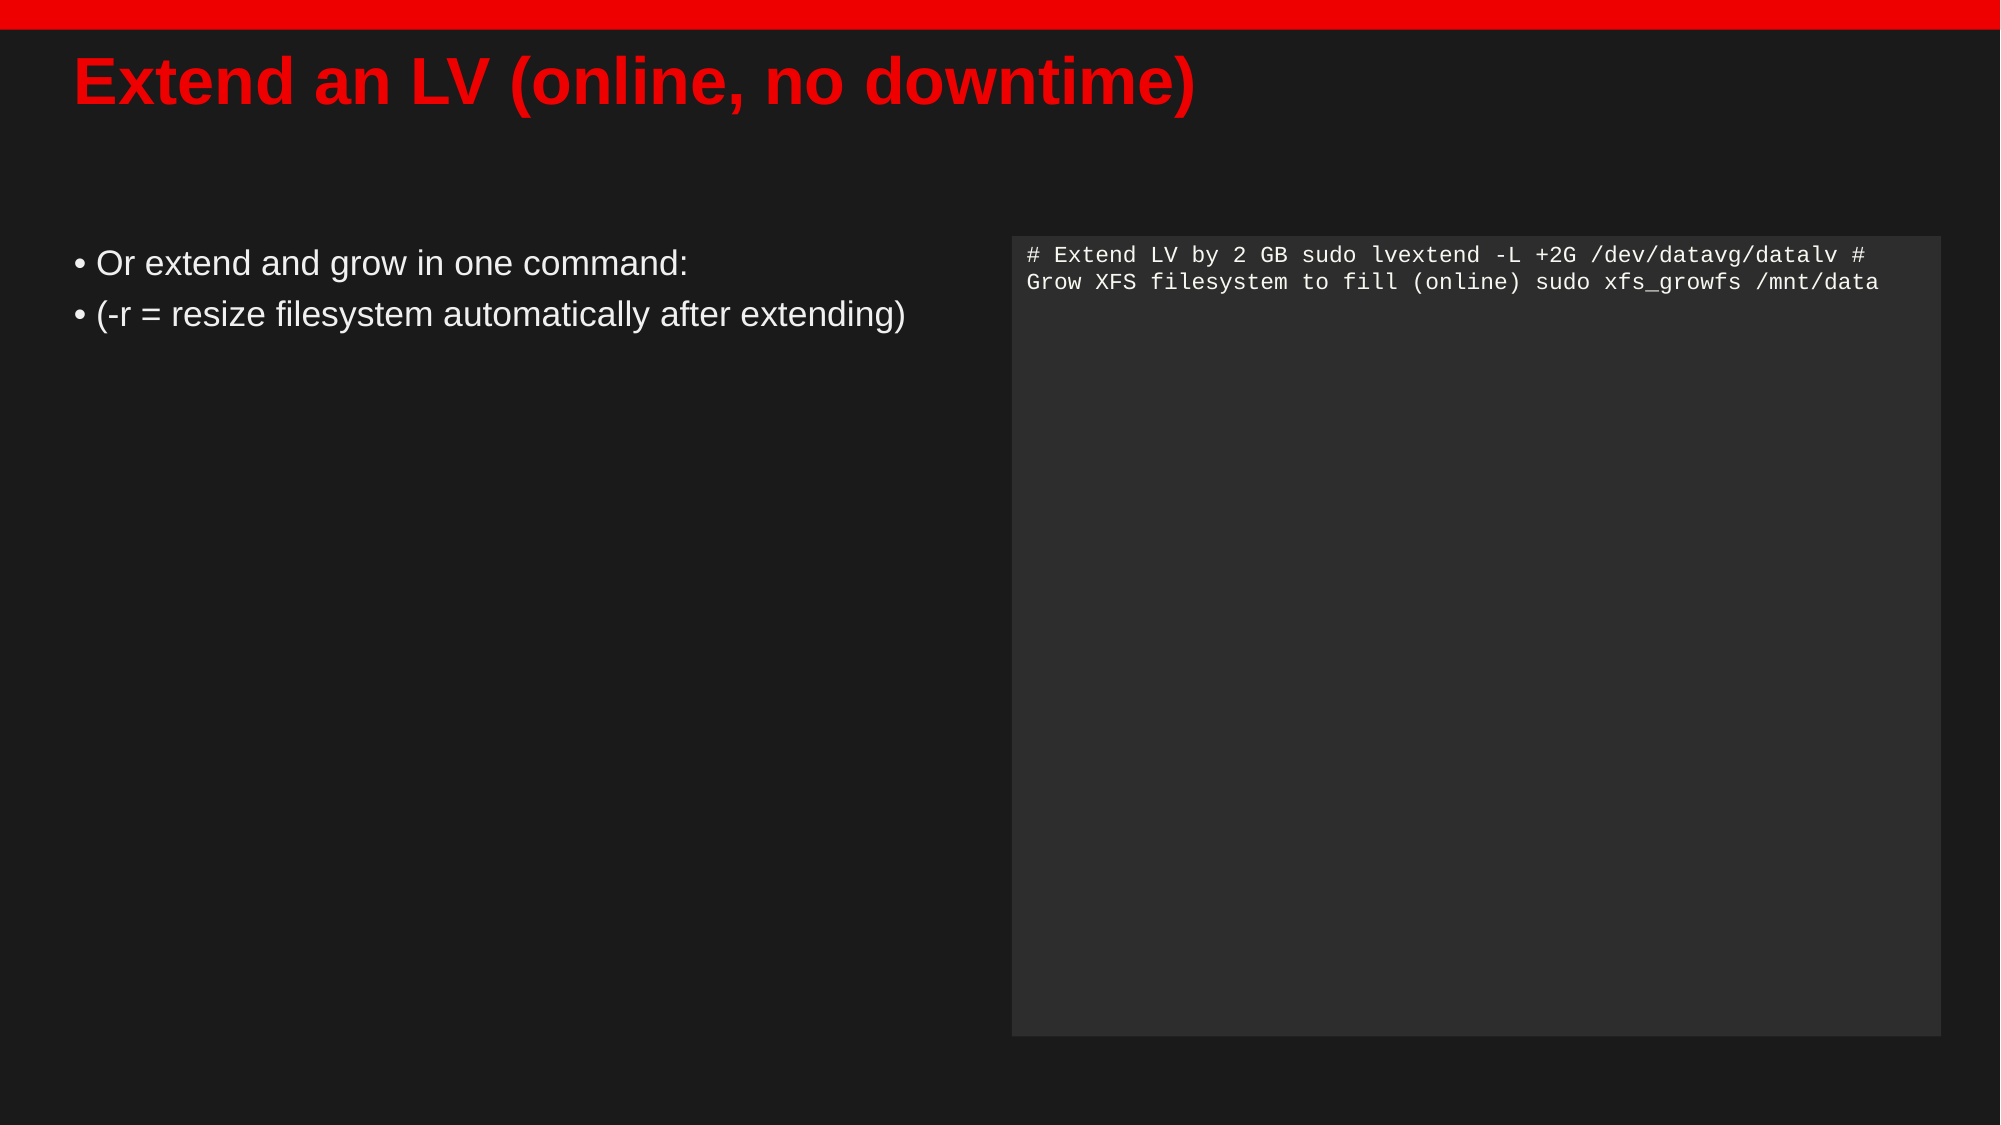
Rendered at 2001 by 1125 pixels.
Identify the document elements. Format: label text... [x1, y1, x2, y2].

text_box Extend an LV (online, no downtime) [59, 36, 1942, 208]
text_box # Extend LV by 2 GB sudo lvextend -L +2G /dev/datavg/datalv # Grow XFS filesystem to fill (online) sudo xfs_growfs /mnt/data [1011, 236, 1942, 1037]
text_box • Or extend and grow in one command: • (-r = resize filesystem automatically after extending) [59, 236, 989, 1037]
text_box [0, 0, 2001, 30]
